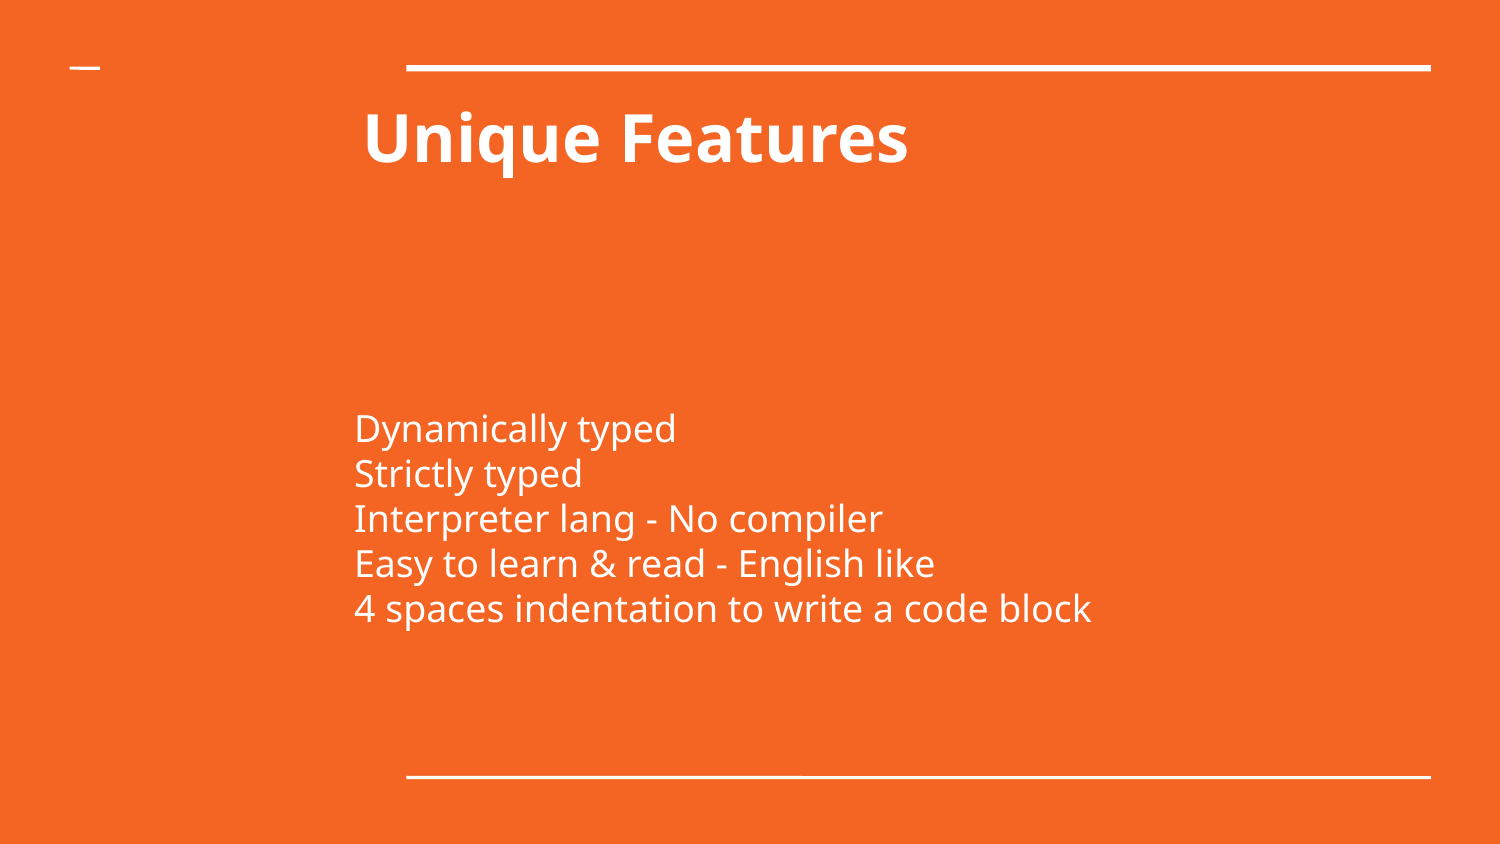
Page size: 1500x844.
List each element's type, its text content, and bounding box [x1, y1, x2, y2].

subtitle Dynamically typed Strictly typed Interpreter lang - No compiler Easy to learn & read - English like 4 spaces indentation to write a code block [339, 236, 1428, 735]
title Unique Features [347, 80, 1103, 202]
